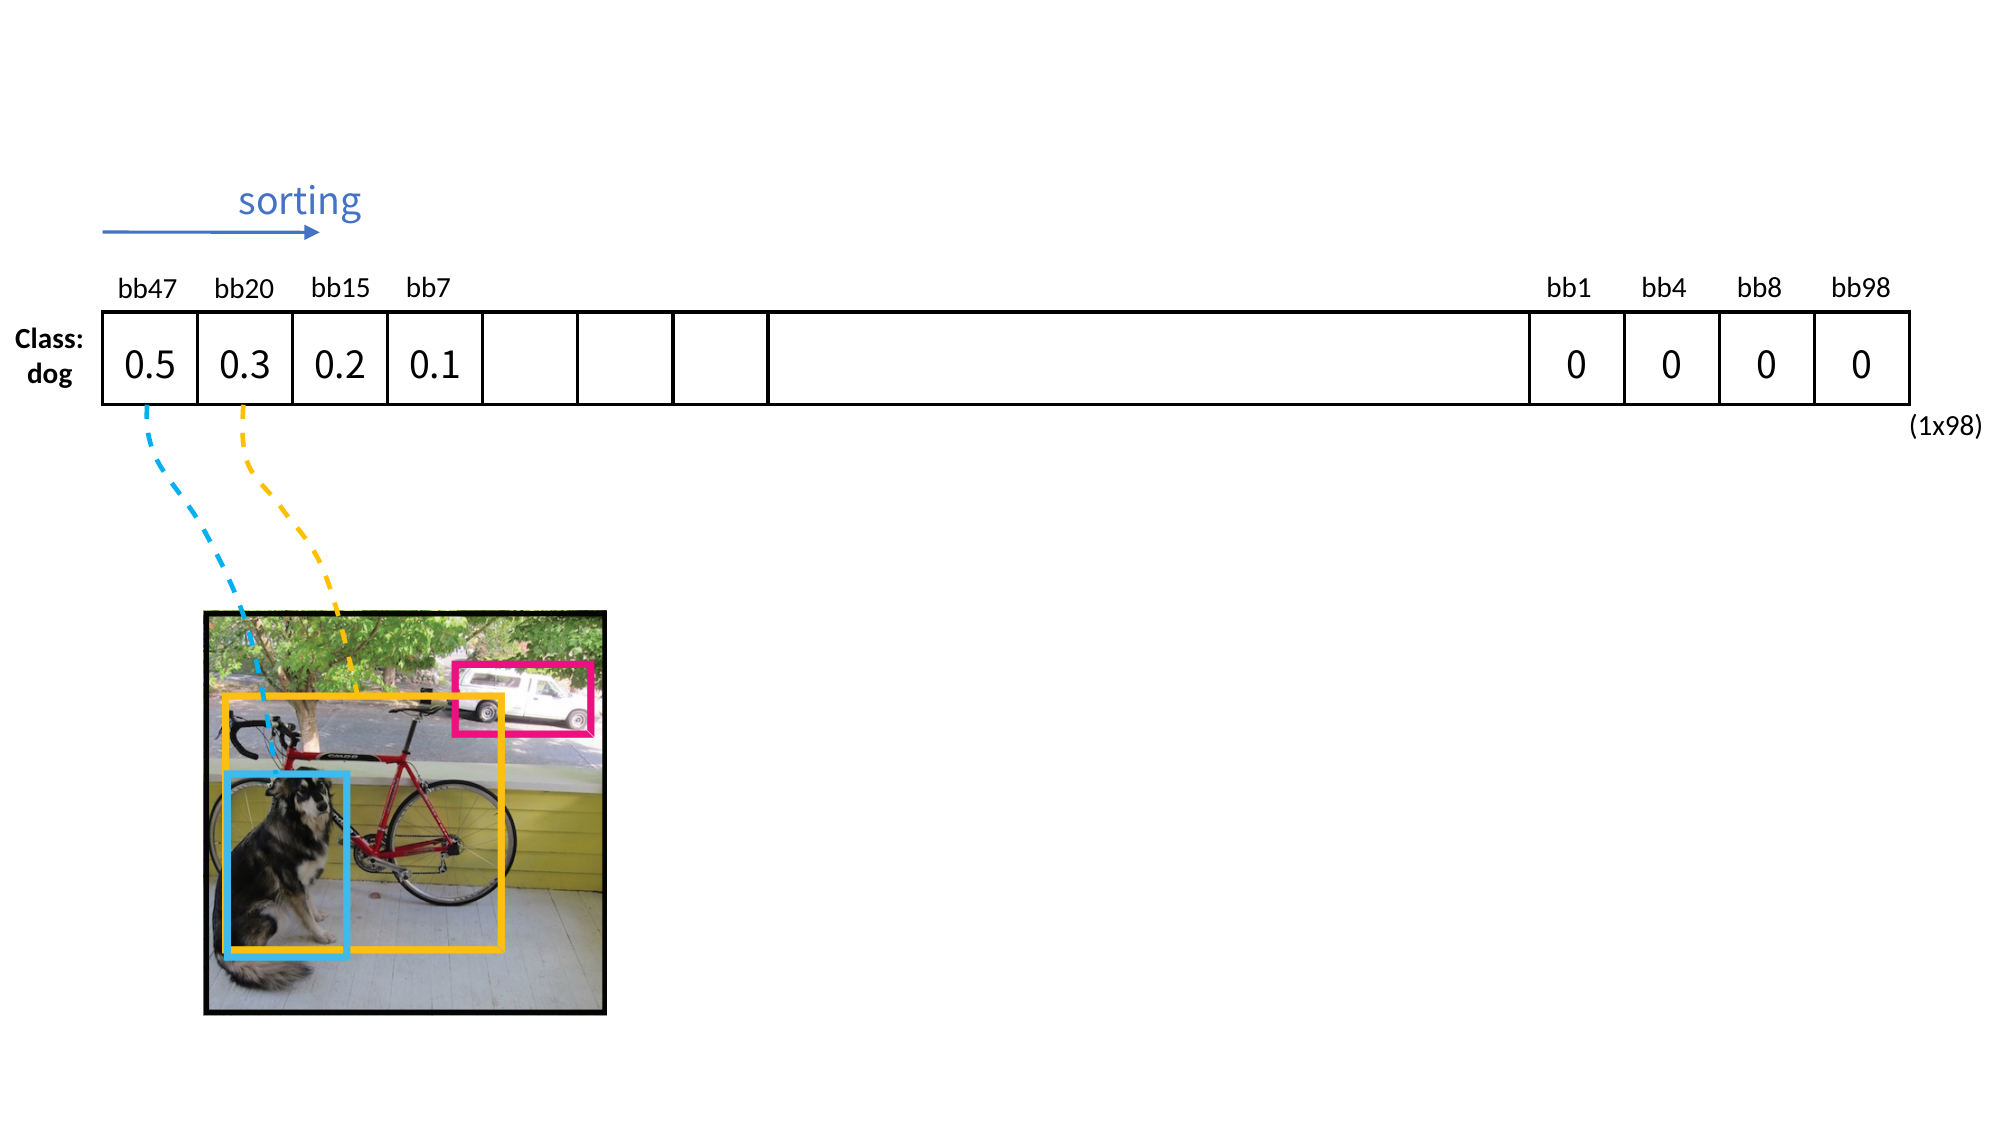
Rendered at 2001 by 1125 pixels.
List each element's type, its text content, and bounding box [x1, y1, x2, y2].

table_header 0 [1721, 314, 1813, 403]
text_box bb4 [1626, 260, 1709, 312]
picture [198, 603, 611, 1019]
table_header 0 [1816, 314, 1908, 403]
table_header 0.1 [389, 314, 481, 403]
text_box sorting [223, 169, 378, 231]
text_box bb8 [1721, 260, 1805, 312]
table_header 0 [1626, 314, 1718, 403]
table_header 0.3 [199, 314, 291, 403]
text_box bb98 [1816, 260, 1915, 311]
text_box bb47 [102, 261, 199, 313]
table_header 0.2 [294, 314, 386, 403]
table_header [579, 314, 671, 403]
table_header 0 [1531, 314, 1623, 403]
table_header [770, 314, 1528, 403]
text_box bb7 [390, 260, 474, 312]
table_header 0.5 [104, 314, 196, 403]
text_box bb20 [199, 261, 298, 313]
text_box Class: dog [0, 312, 107, 398]
table_header [675, 314, 766, 403]
text_box bb1 [1531, 260, 1614, 312]
table_header [484, 314, 576, 403]
text_box (1x98) [1893, 398, 2001, 450]
text_box bb15 [295, 261, 390, 312]
